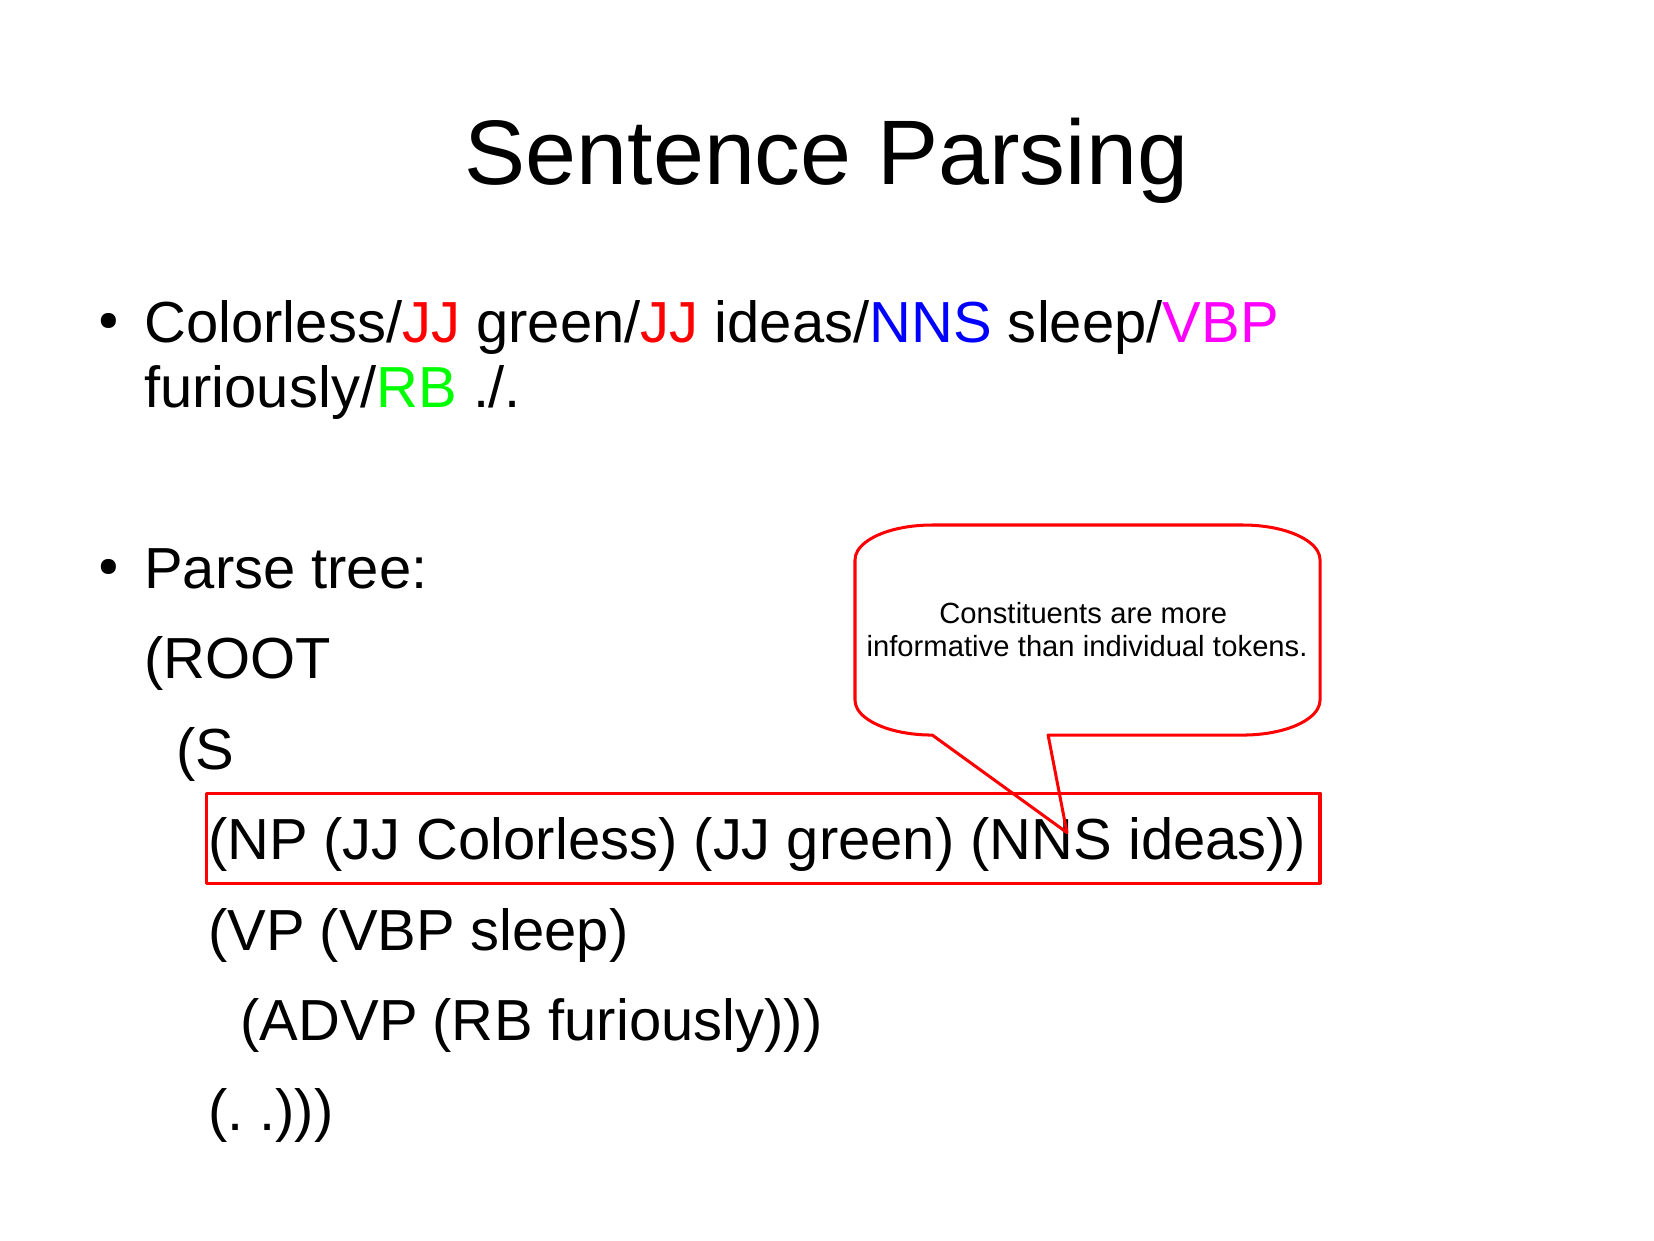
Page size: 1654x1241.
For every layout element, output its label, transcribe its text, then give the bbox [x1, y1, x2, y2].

list Colorless/JJ green/JJ ideas/NNS sleep/VBP furiously/RB ./. Parse tree: (ROOT (S (NP (JJ Colorless) (JJ green) (NNS ideas)) (VP (VBP sleep) (ADVP (RB furiously))) (. .))) [82, 290, 1576, 1156]
title Sentence Parsing [82, 49, 1571, 257]
text_box Constituents are more informative than individual tokens. [855, 525, 1321, 833]
